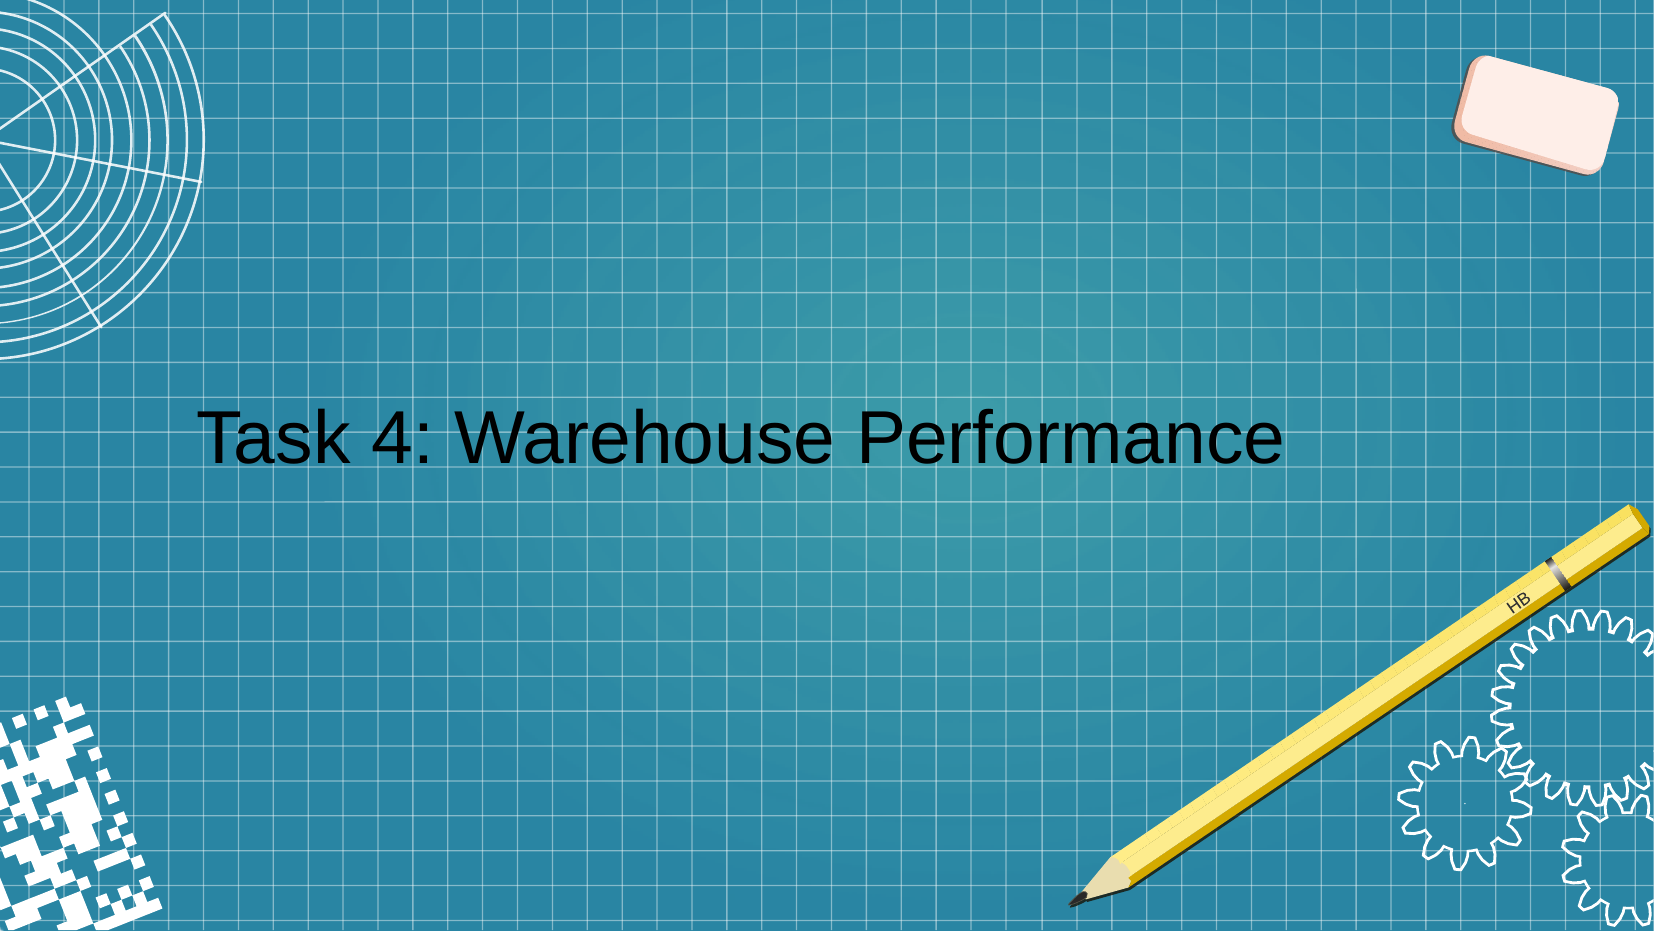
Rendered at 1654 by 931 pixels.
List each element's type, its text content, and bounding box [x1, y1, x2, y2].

subtitle Task 4: Warehouse Performance [0, 0, 1489, 931]
